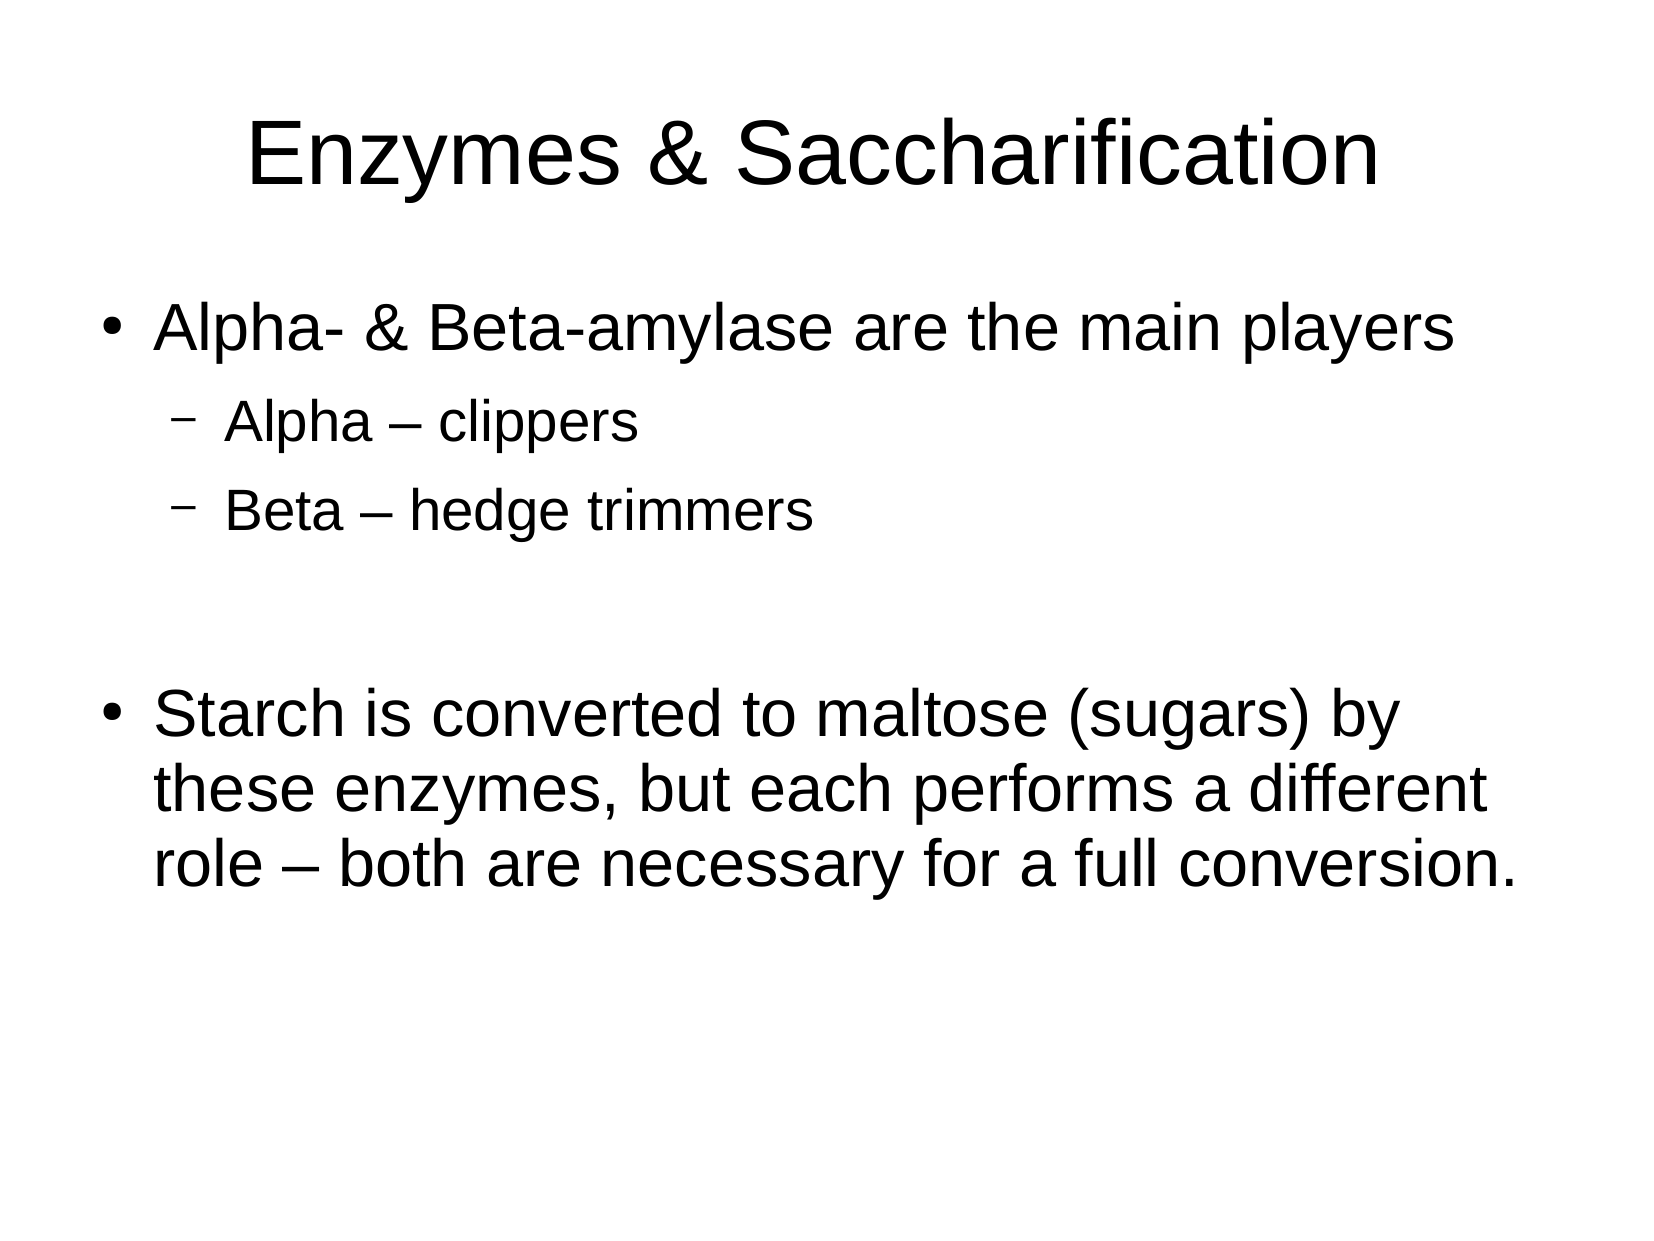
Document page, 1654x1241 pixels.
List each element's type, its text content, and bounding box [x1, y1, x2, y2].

list Alpha- & Beta-amylase are the main players Alpha – clippers Beta – hedge trimmers Starch is converted to maltose (sugars) by these enzymes, but each performs a different role – both are necessary for a full conversion. [82, 290, 1571, 1010]
title Enzymes & Saccharification [82, 49, 1571, 257]
